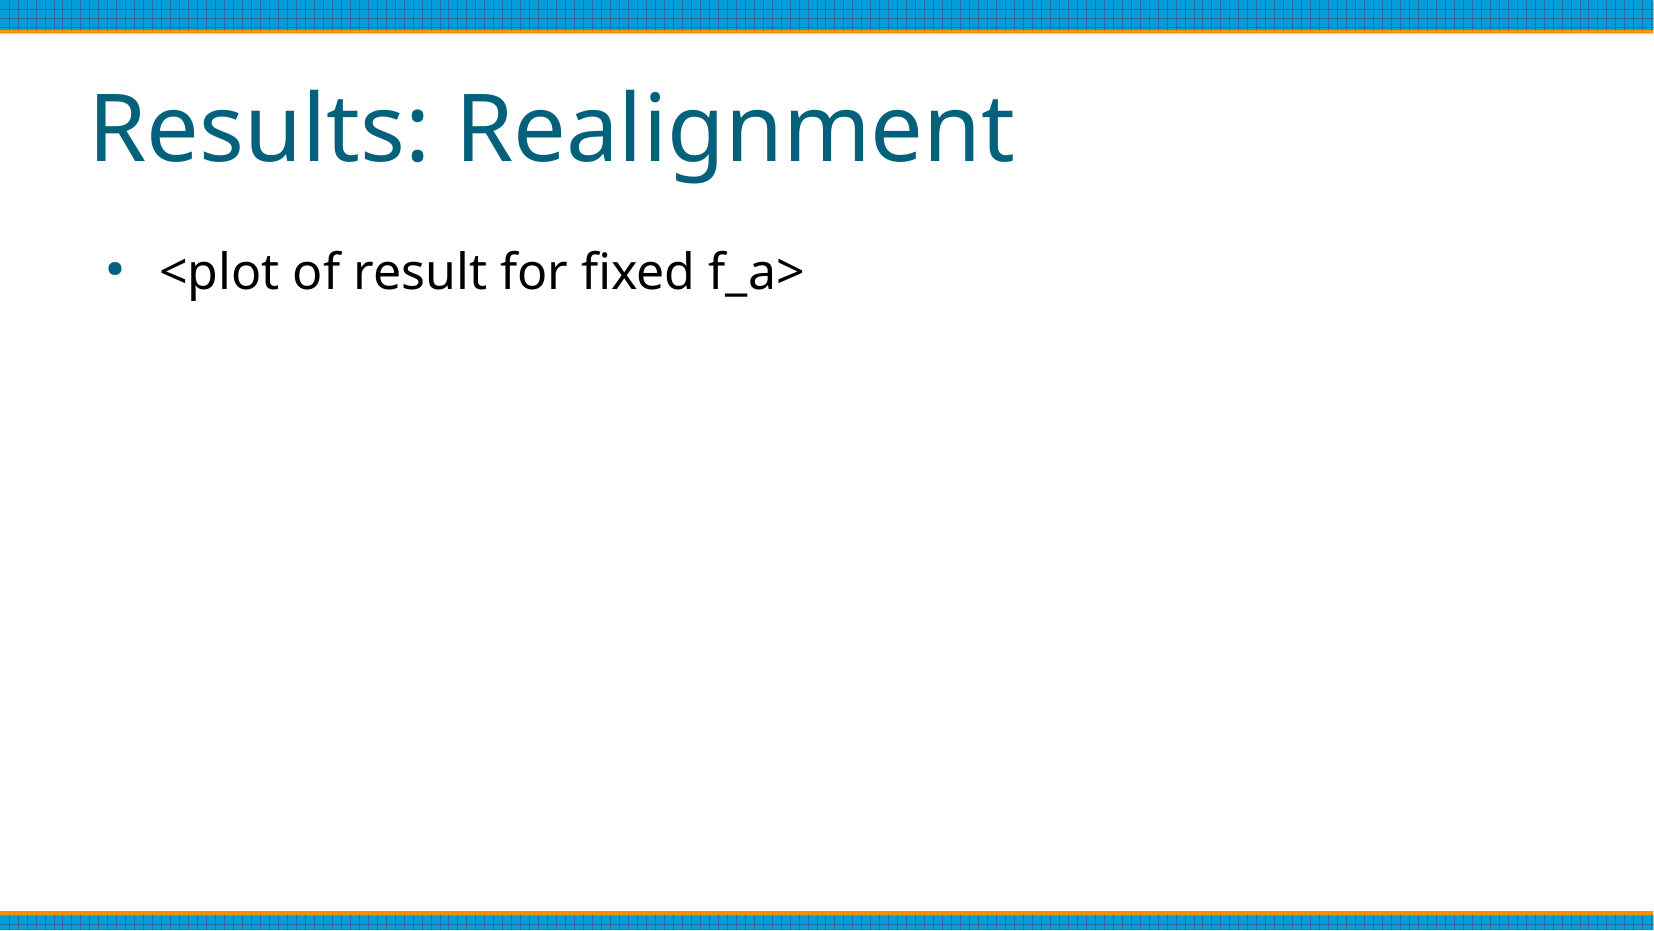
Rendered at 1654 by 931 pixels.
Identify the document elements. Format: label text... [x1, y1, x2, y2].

title Results: Realignment [88, 44, 1565, 207]
list <plot of result for fixed f_a> [88, 236, 1565, 901]
